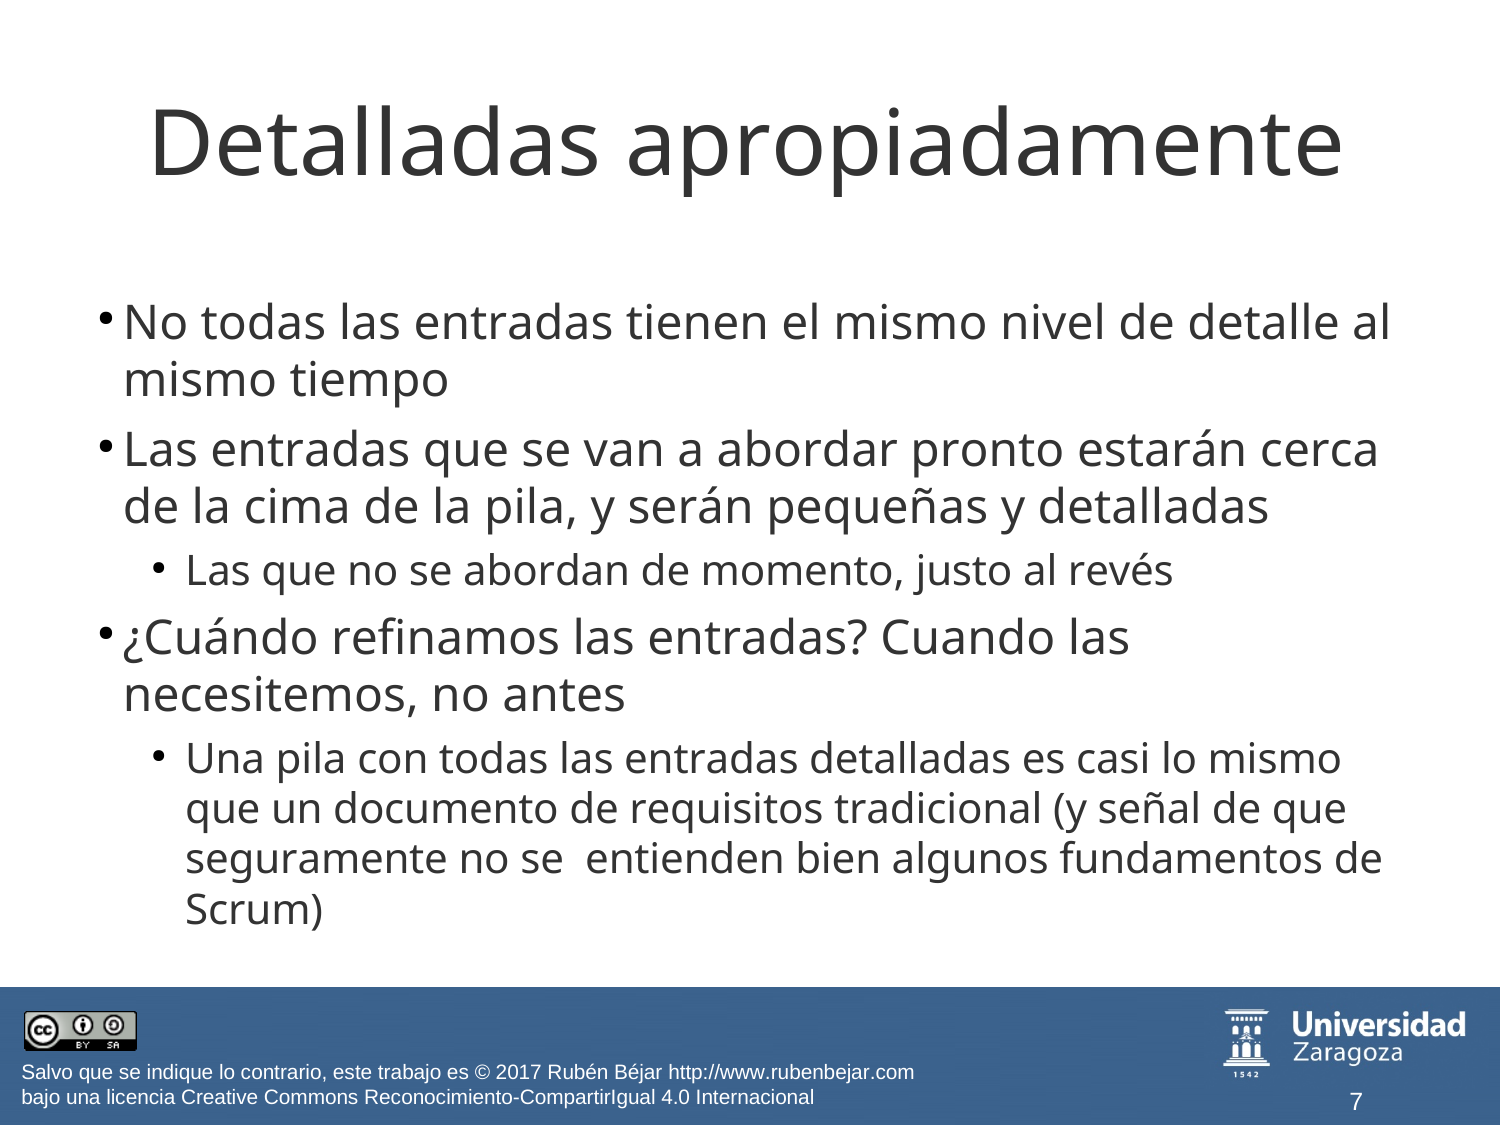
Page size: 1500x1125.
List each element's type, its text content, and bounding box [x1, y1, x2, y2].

picture [0, 987, 1500, 1125]
list No todas las entradas tienen el mismo nivel de detalle al mismo tiempo Las entradas que se van a abordar pronto estarán cerca de la cima de la pila, y serán pequeñas y detalladas Las que no se abordan de momento, justo al revés ¿Cuándo refinamos las entradas? Cuando las necesitemos, no antes Una pila con todas las entradas detalladas es casi lo mismo que un documento de requisitos tradicional (y señal de que seguramente no se entienden bien algunos fundamentos de Scrum) [82, 283, 1418, 957]
title Detalladas apropiadamente [74, 21, 1420, 257]
